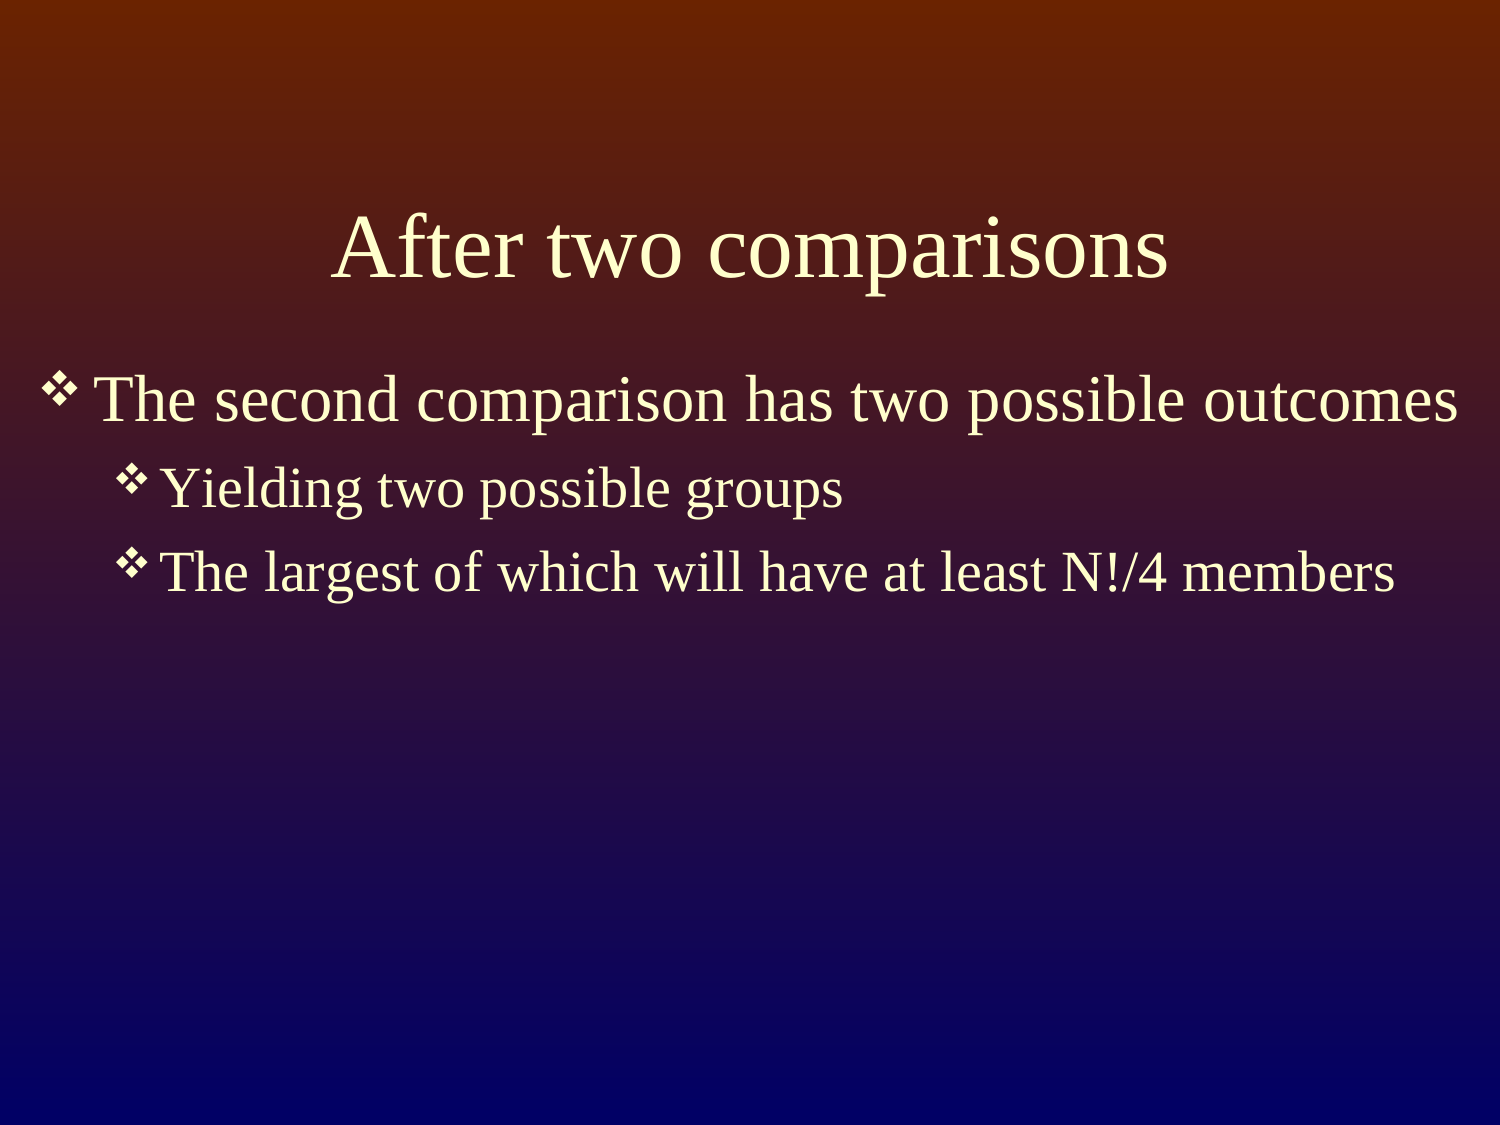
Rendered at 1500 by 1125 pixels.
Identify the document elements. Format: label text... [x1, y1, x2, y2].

title After two comparisons [22, 145, 1480, 336]
list The second comparison has two possible outcomes Yielding two possible groups The largest of which will have at least N!/4 members [22, 347, 1482, 1026]
